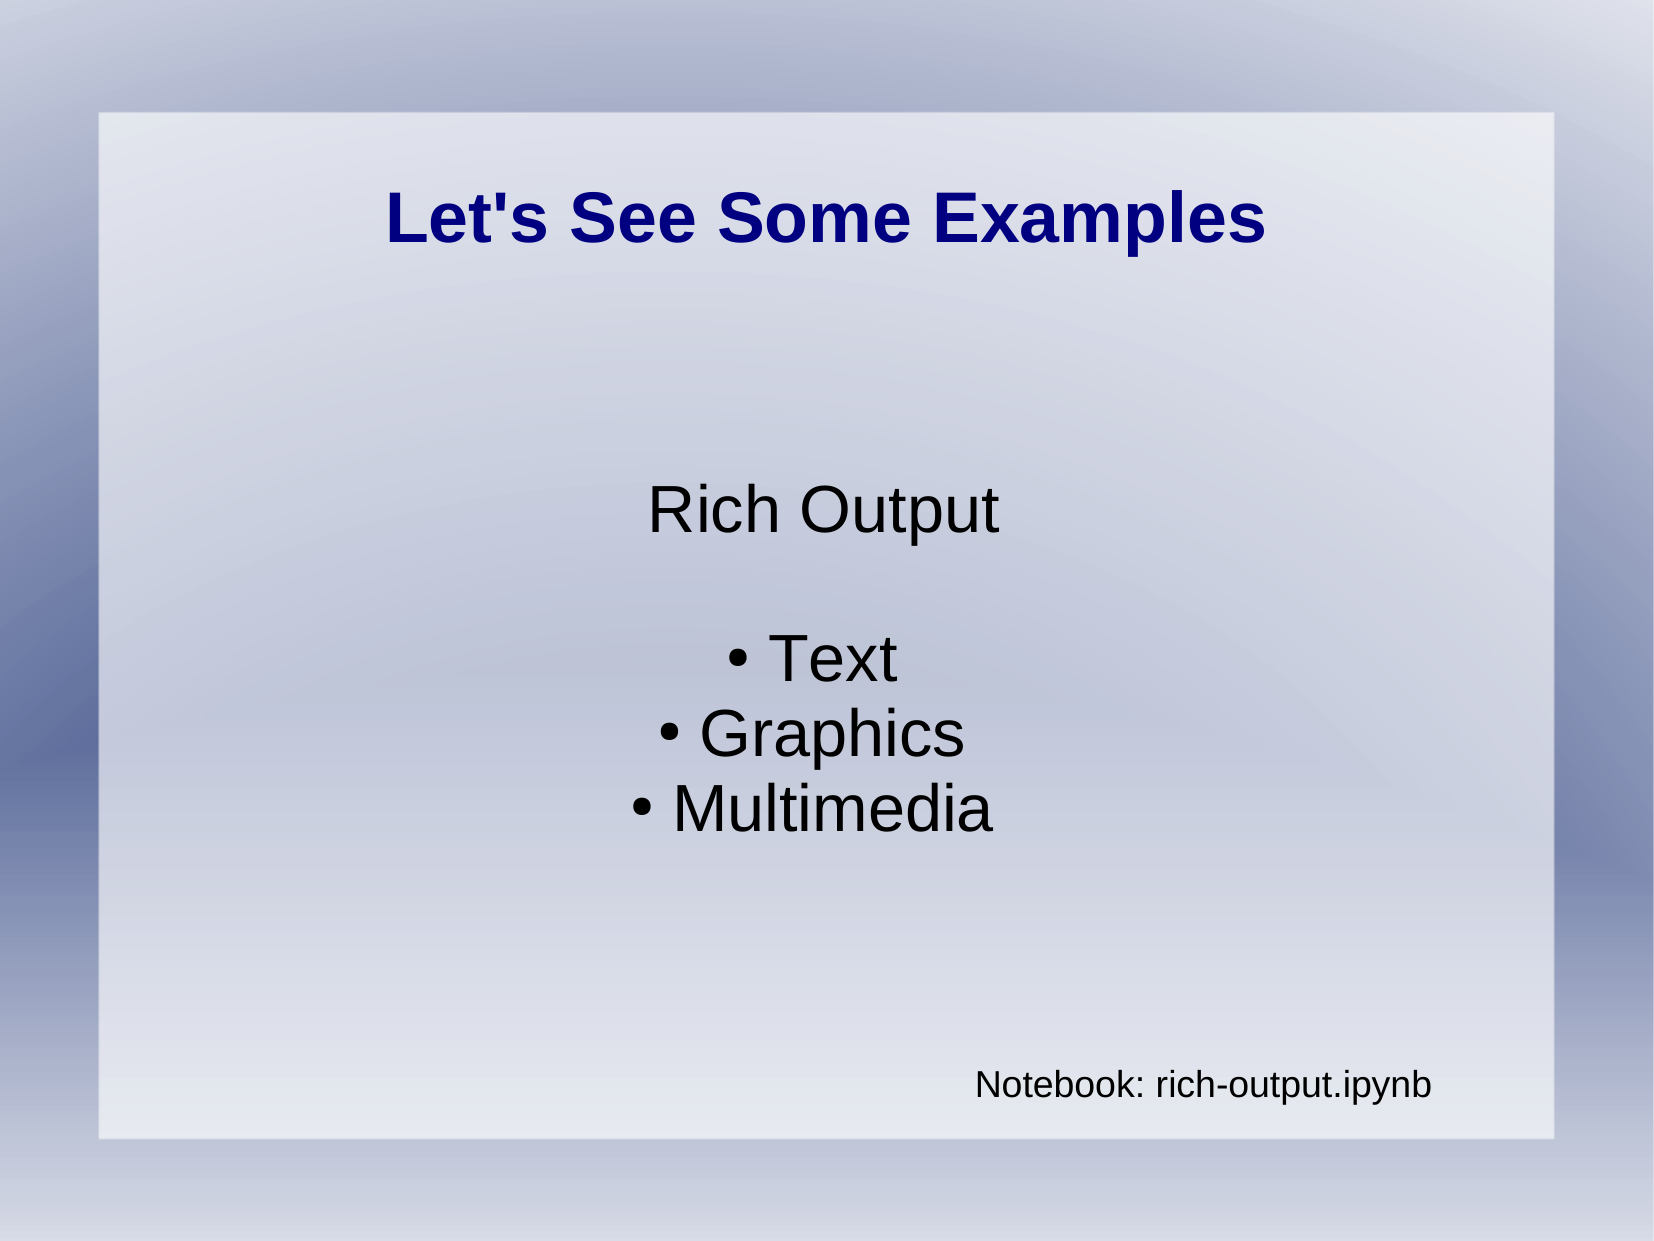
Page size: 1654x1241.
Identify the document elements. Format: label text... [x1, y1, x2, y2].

subtitle Rich Output Text Graphics Multimedia [118, 336, 1506, 1056]
text_box Notebook: rich-output.ipynb [960, 1055, 1447, 1113]
picture [0, 0, 1654, 1241]
title Let's See Some Examples [118, 114, 1536, 322]
